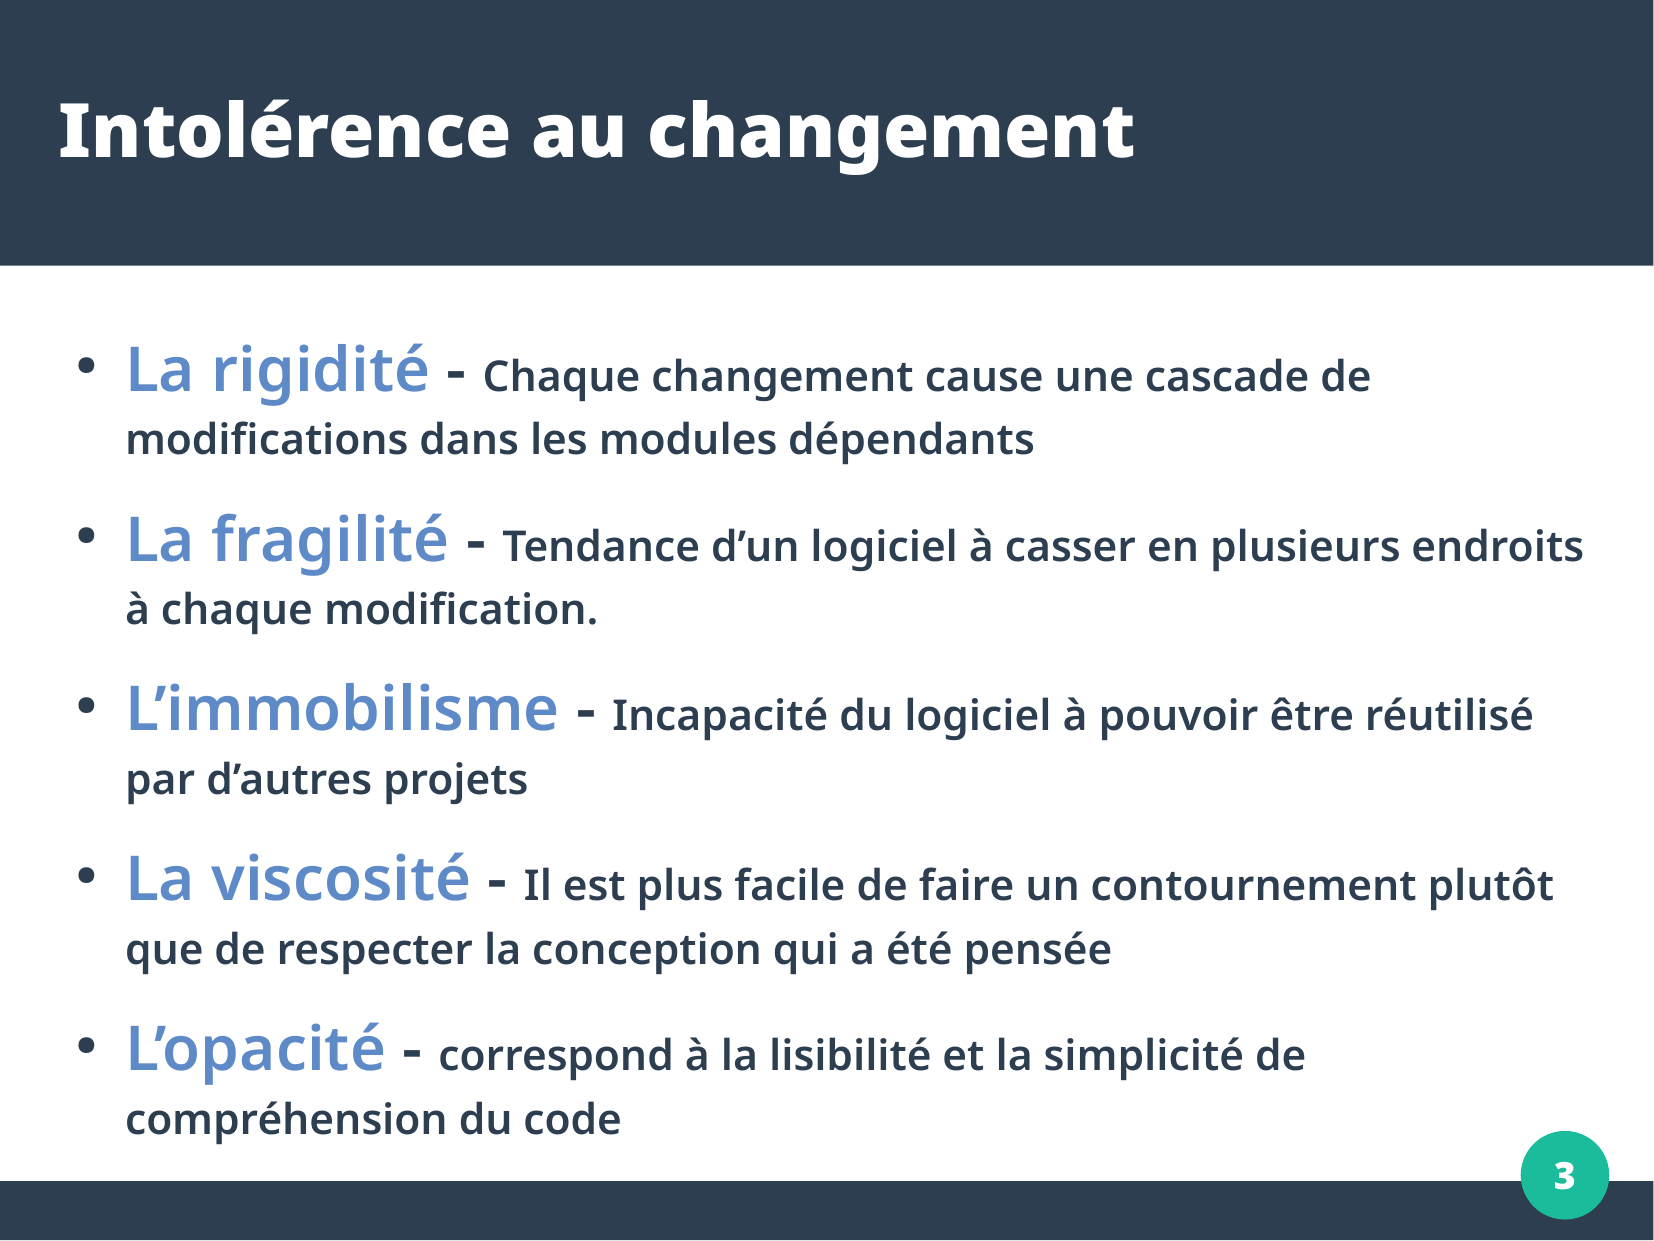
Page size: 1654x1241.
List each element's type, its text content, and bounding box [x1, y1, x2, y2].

title Intolérence au changement [59, 49, 1595, 207]
list La rigidité - Chaque changement cause une cascade de modifications dans les modules dépendants La fragilité - Tendance d’un logiciel à casser en plusieurs endroits à chaque modification. L’immobilisme - Incapacité du logiciel à pouvoir être réutilisé par d’autres projets La viscosité - Il est plus facile de faire un contournement plutôt que de respecter la conception qui a été pensée L’opacité - correspond à la lisibilité et la simplicité de compréhension du code [59, 324, 1595, 1152]
